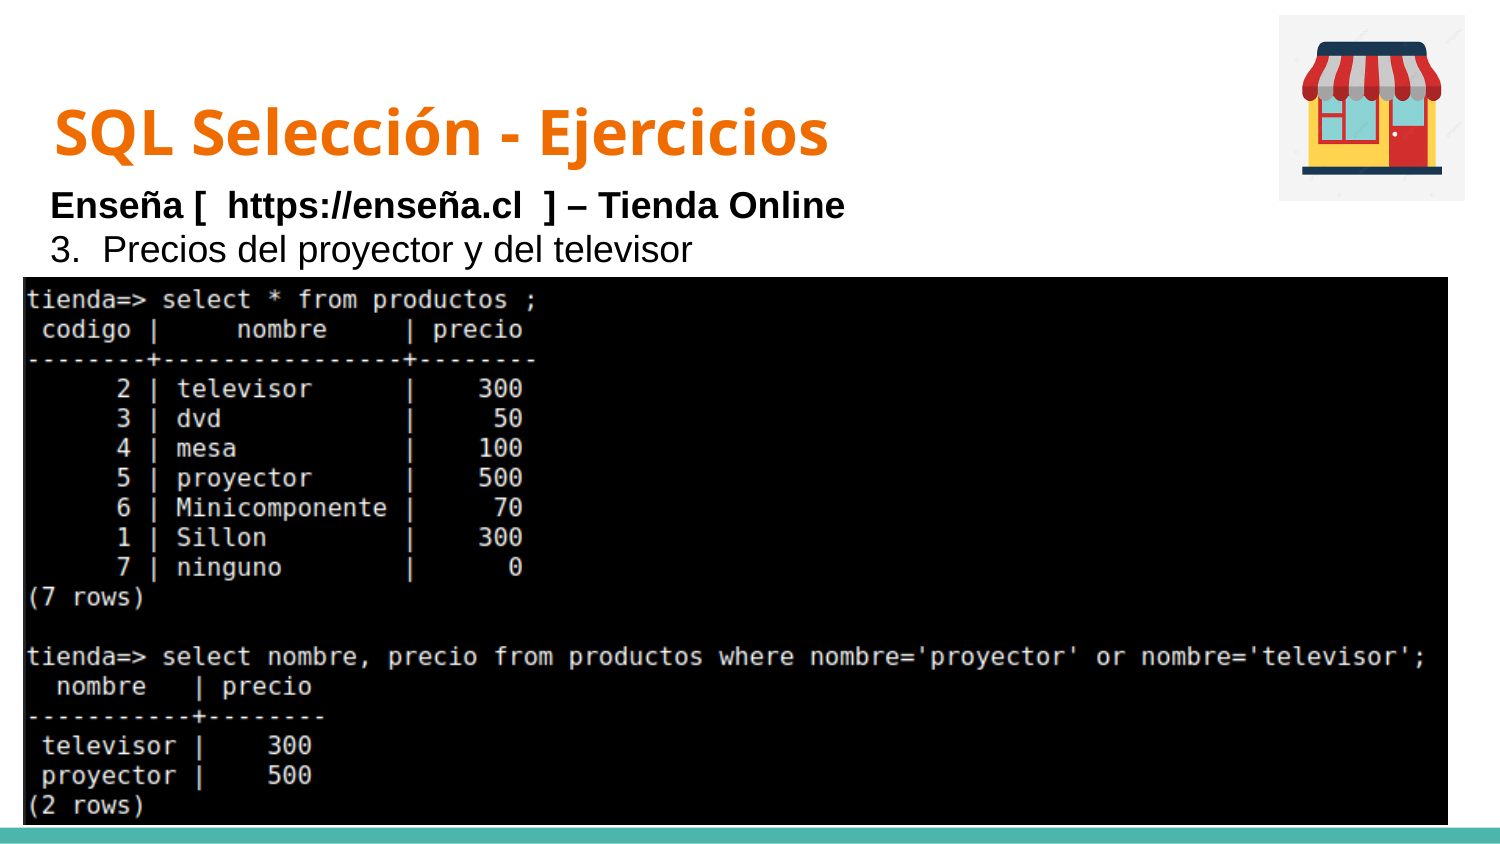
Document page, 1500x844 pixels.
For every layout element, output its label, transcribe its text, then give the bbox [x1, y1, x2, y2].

text_box 3. Precios del proyector y del televisor [35, 220, 929, 277]
picture [1279, 15, 1465, 201]
text_box Enseña [ https://enseña.cl ] – Tienda Online [35, 177, 1323, 234]
title SQL Selección - Ejercicios [39, 72, 1279, 177]
picture [23, 277, 1448, 825]
